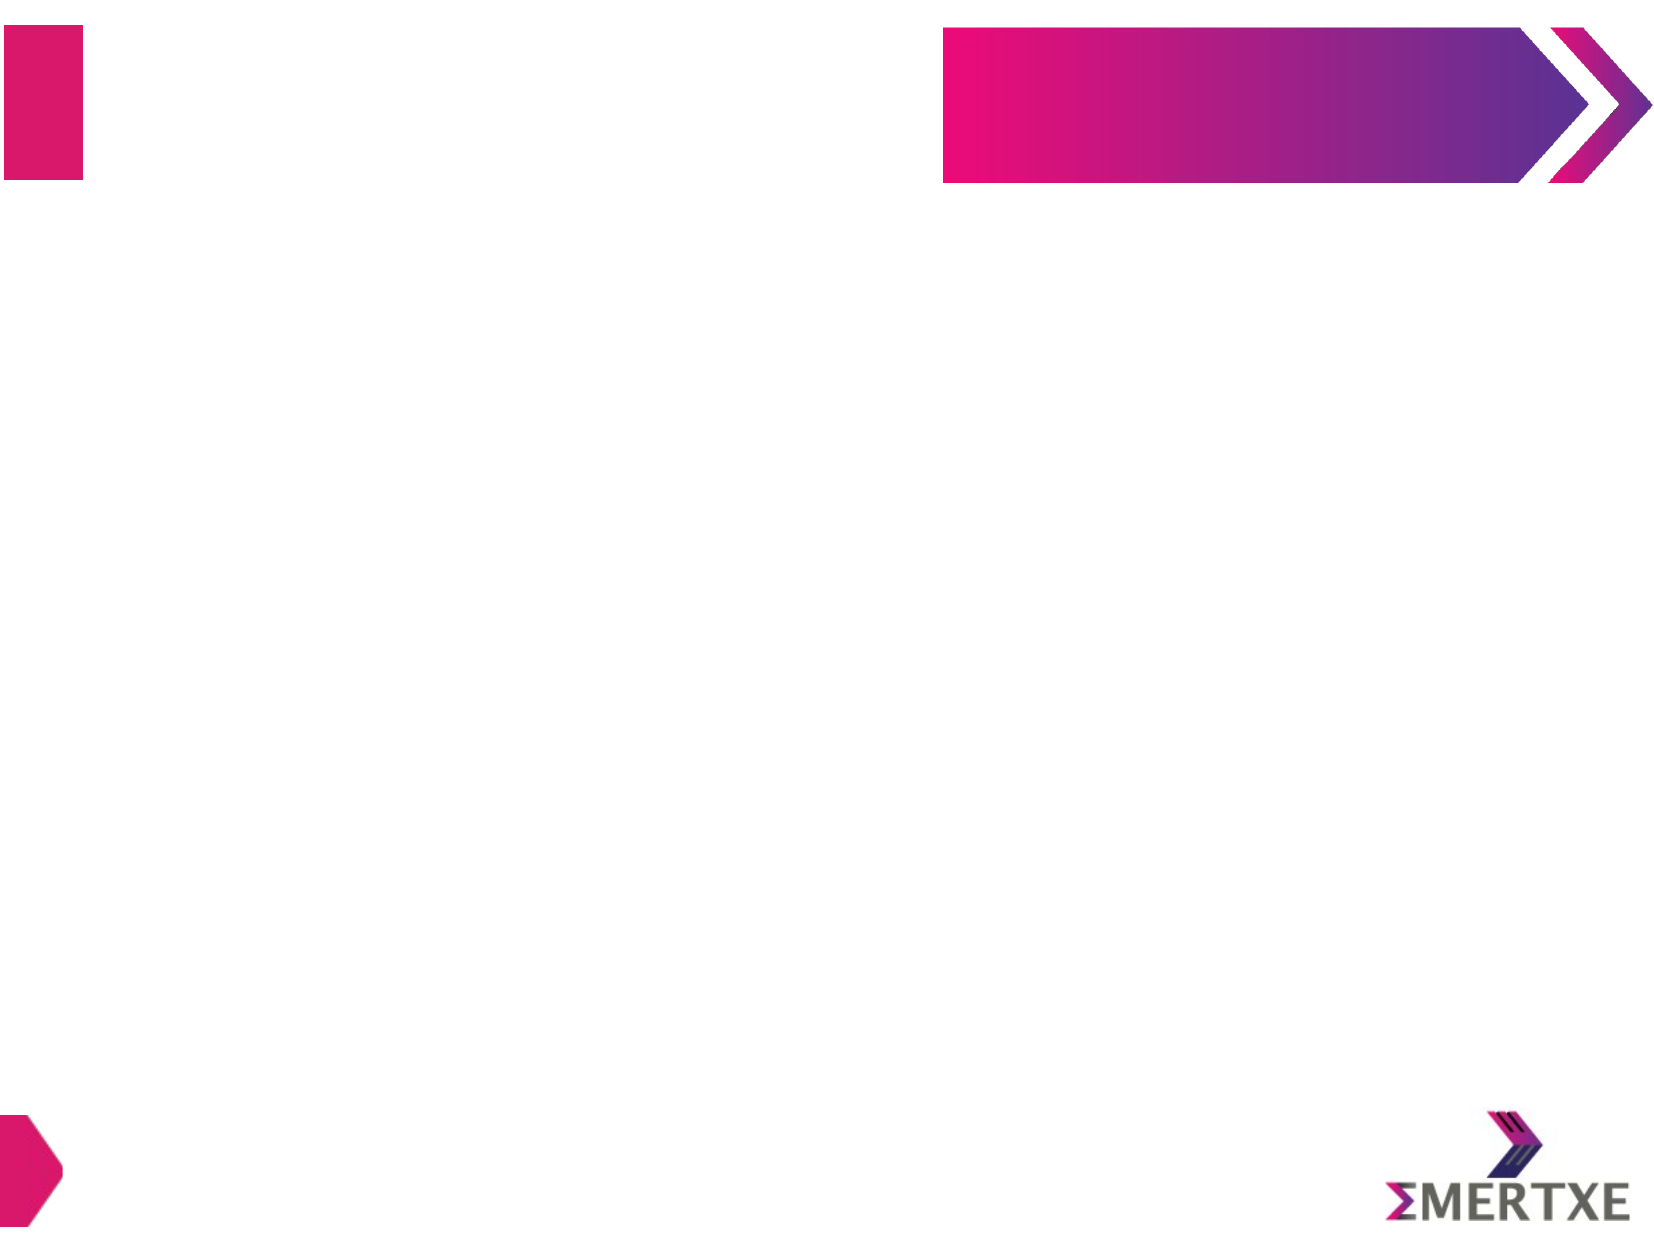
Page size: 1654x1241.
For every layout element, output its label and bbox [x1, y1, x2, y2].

picture [1385, 1107, 1631, 1221]
picture [943, 27, 1653, 183]
